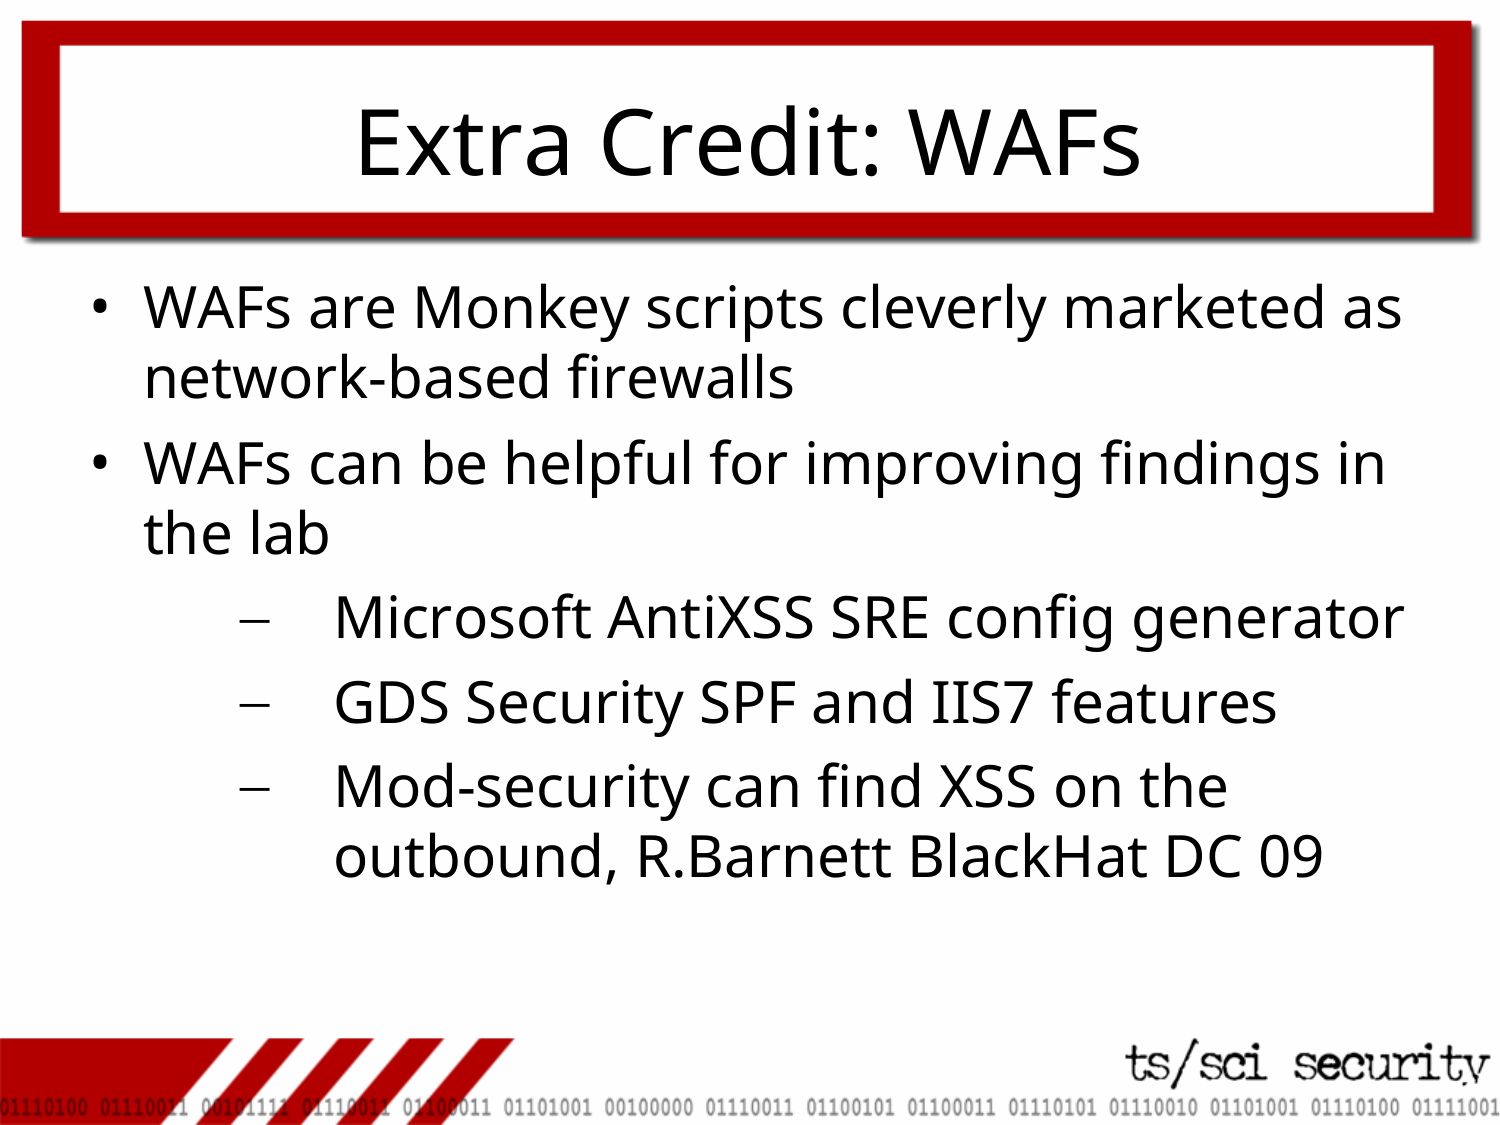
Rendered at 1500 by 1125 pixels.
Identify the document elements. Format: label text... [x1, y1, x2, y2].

picture [0, 0, 1500, 1125]
title Extra Credit: WAFs [75, 21, 1423, 257]
list WAFs are Monkey scripts cleverly marketed as network-based firewalls WAFs can be helpful for improving findings in the lab Microsoft AntiXSS SRE config generator GDS Security SPF and IIS7 features Mod-security can find XSS on the outbound, R.Barnett BlackHat DC 09 [75, 262, 1423, 1003]
